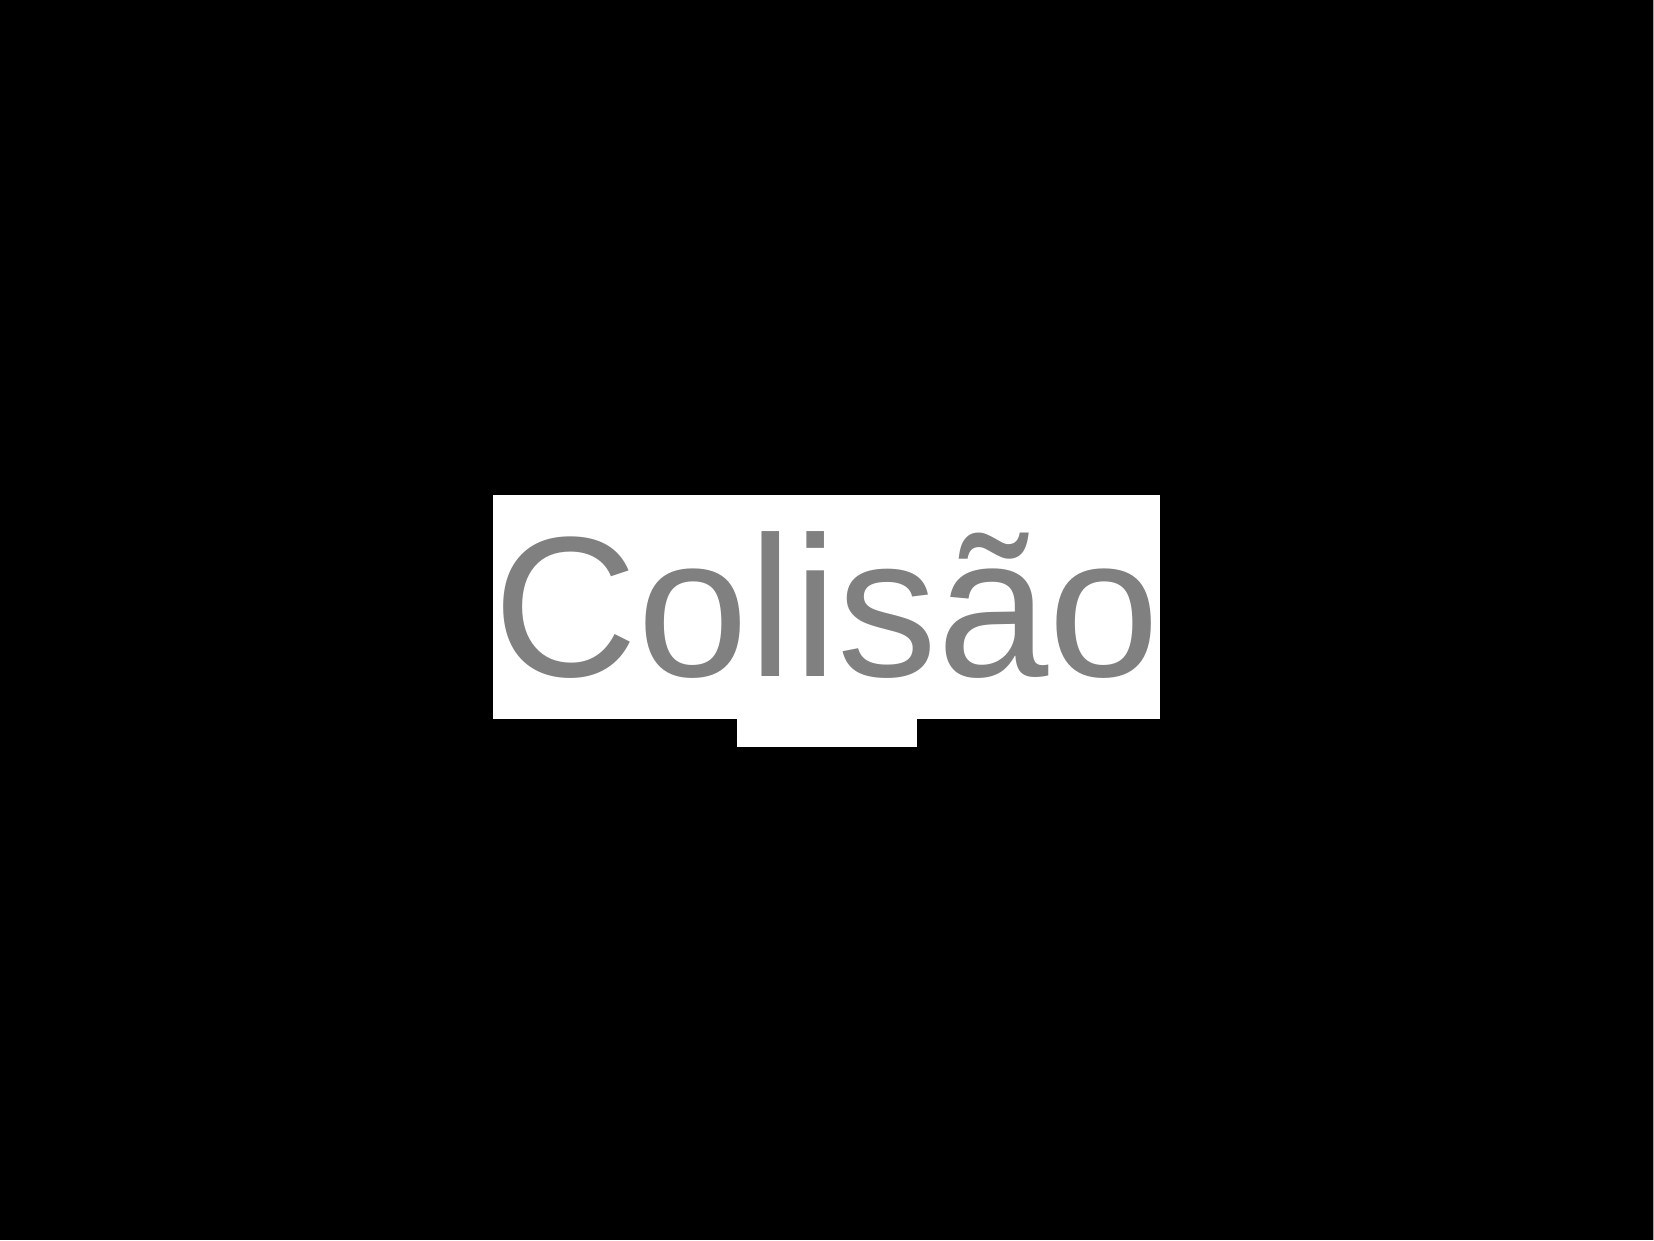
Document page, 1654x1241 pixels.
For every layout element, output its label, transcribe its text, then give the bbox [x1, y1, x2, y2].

subtitle Colisão Anderson Freire [82, 49, 1571, 1193]
